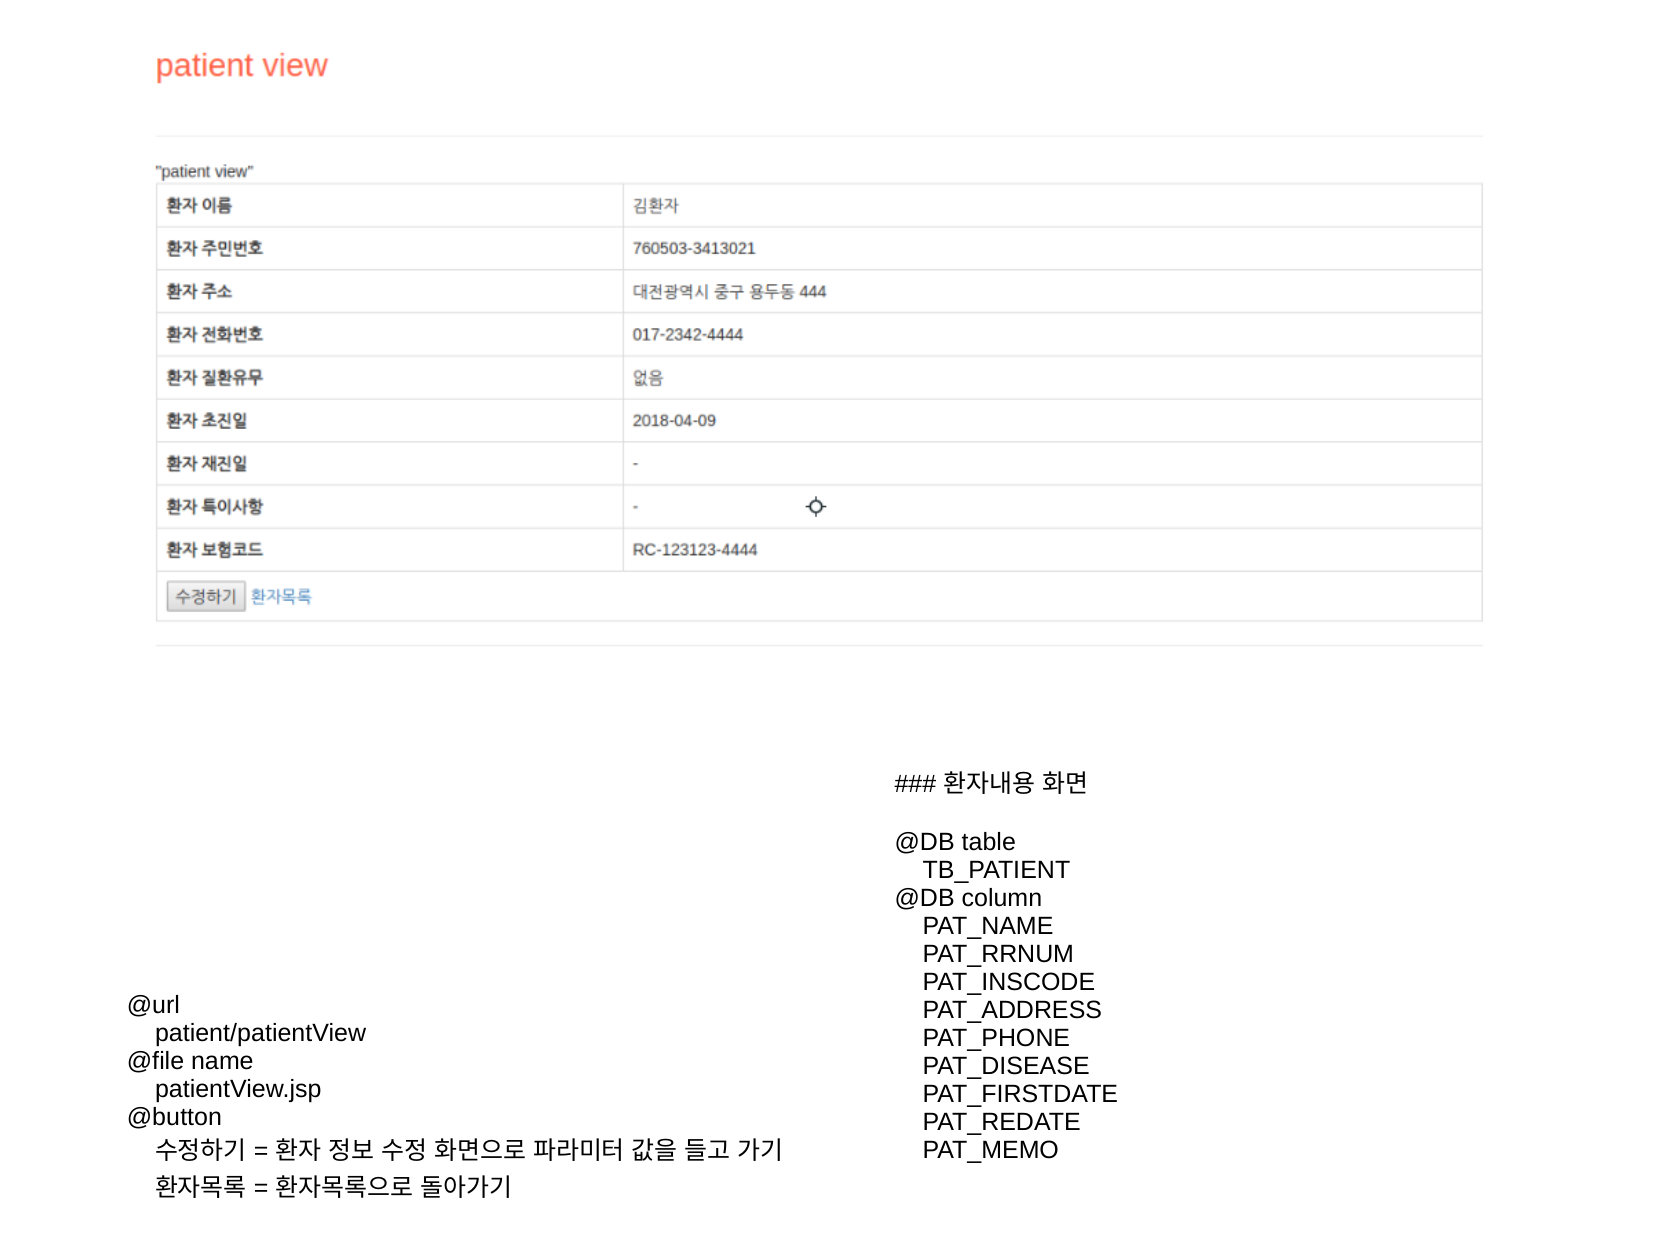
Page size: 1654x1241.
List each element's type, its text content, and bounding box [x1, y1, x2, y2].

picture [141, 49, 1501, 686]
text_box @url patient/patientView @file name patientView.jsp @button 수정하기 = 환자 정보 수정 화면으로 파라미터 값을 들고 가기 환자목록 = 환자목록으로 돌아가기 [112, 983, 851, 1205]
text_box ### 환자내용 화면 @DB table TB_PATIENT @DB column PAT_NAME PAT_RRNUM PAT_INSCODE PAT_ADDRESS PAT_PHONE PAT_DISEASE PAT_FIRSTDATE PAT_REDATE PAT_MEMO [879, 755, 1619, 1236]
